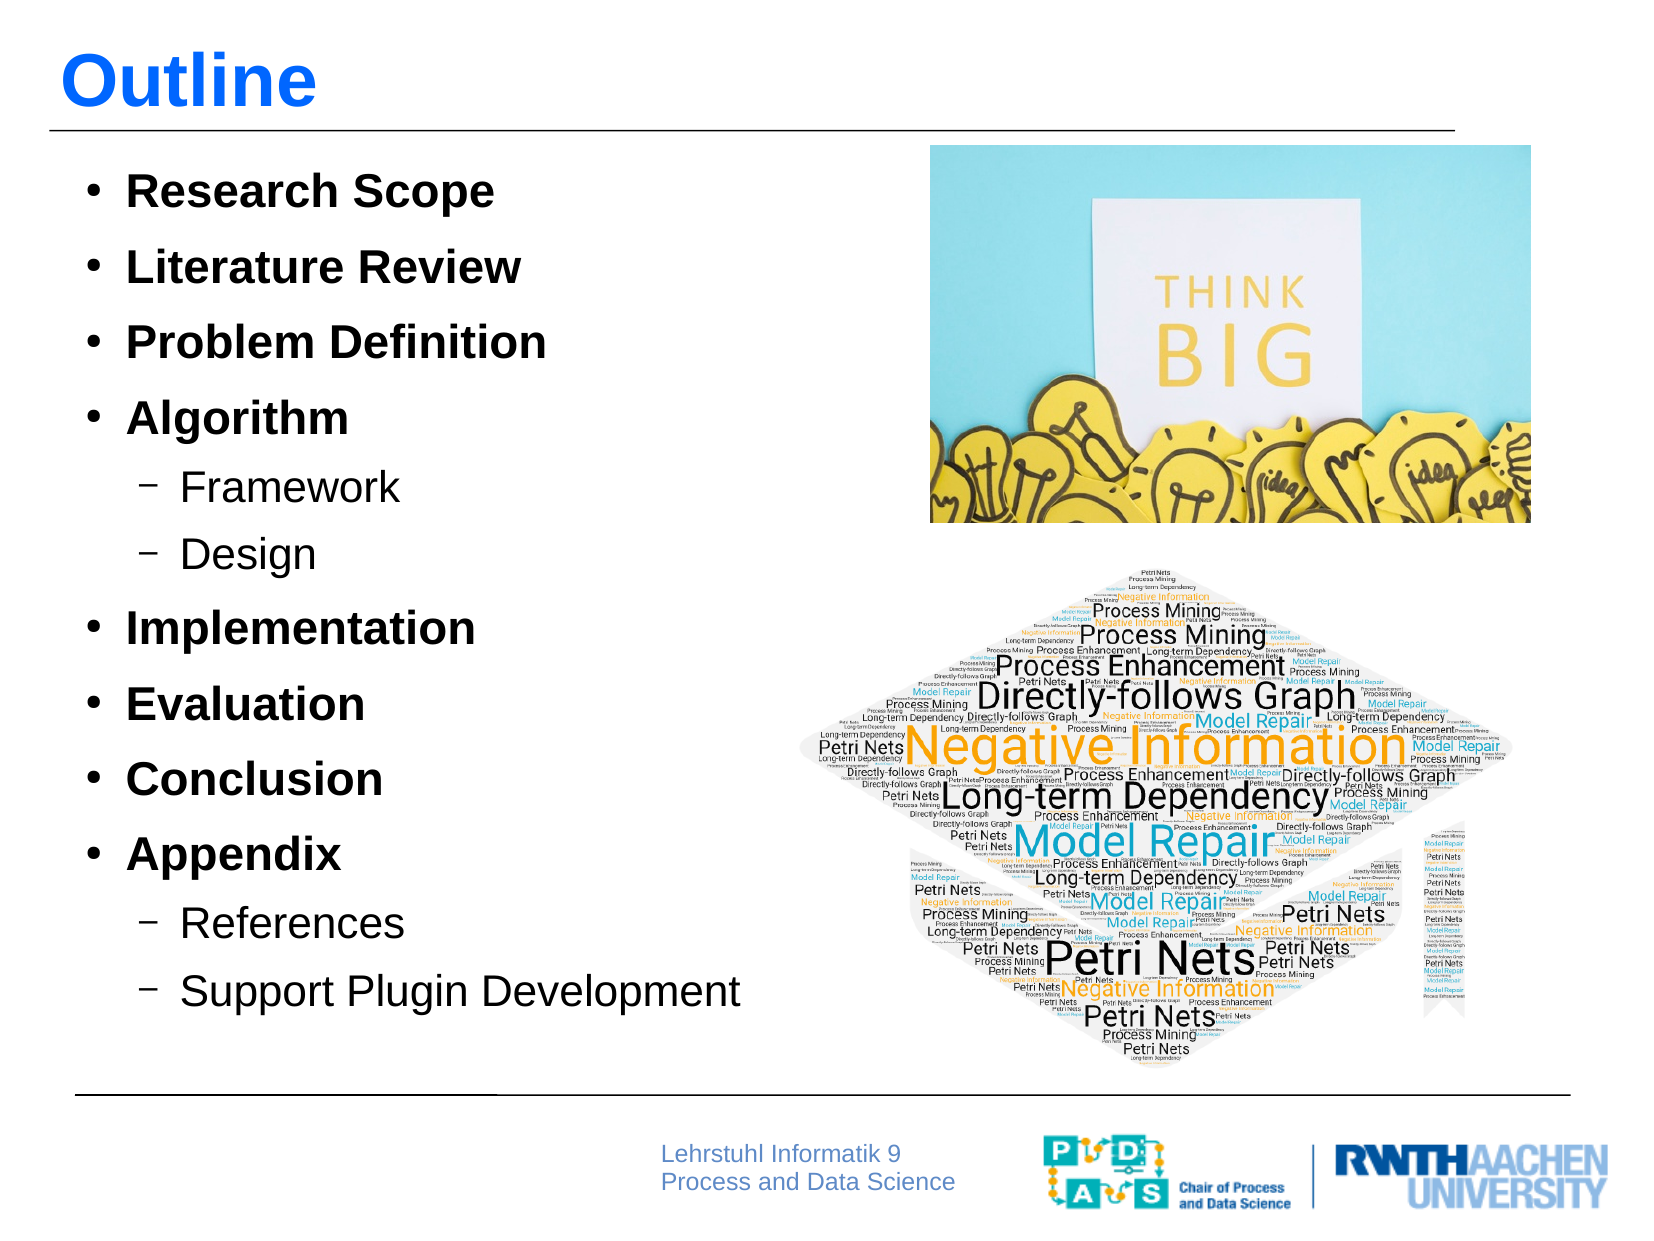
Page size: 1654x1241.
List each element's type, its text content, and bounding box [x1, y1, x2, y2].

title Outline [60, 30, 1549, 131]
picture [780, 554, 1531, 1080]
picture [930, 145, 1531, 523]
picture [1005, 1090, 1647, 1241]
list Research Scope Literature Review Problem Definition Algorithm Framework Design Implementation Evaluation Conclusion Appendix References Support Plugin Development [71, 165, 886, 1021]
